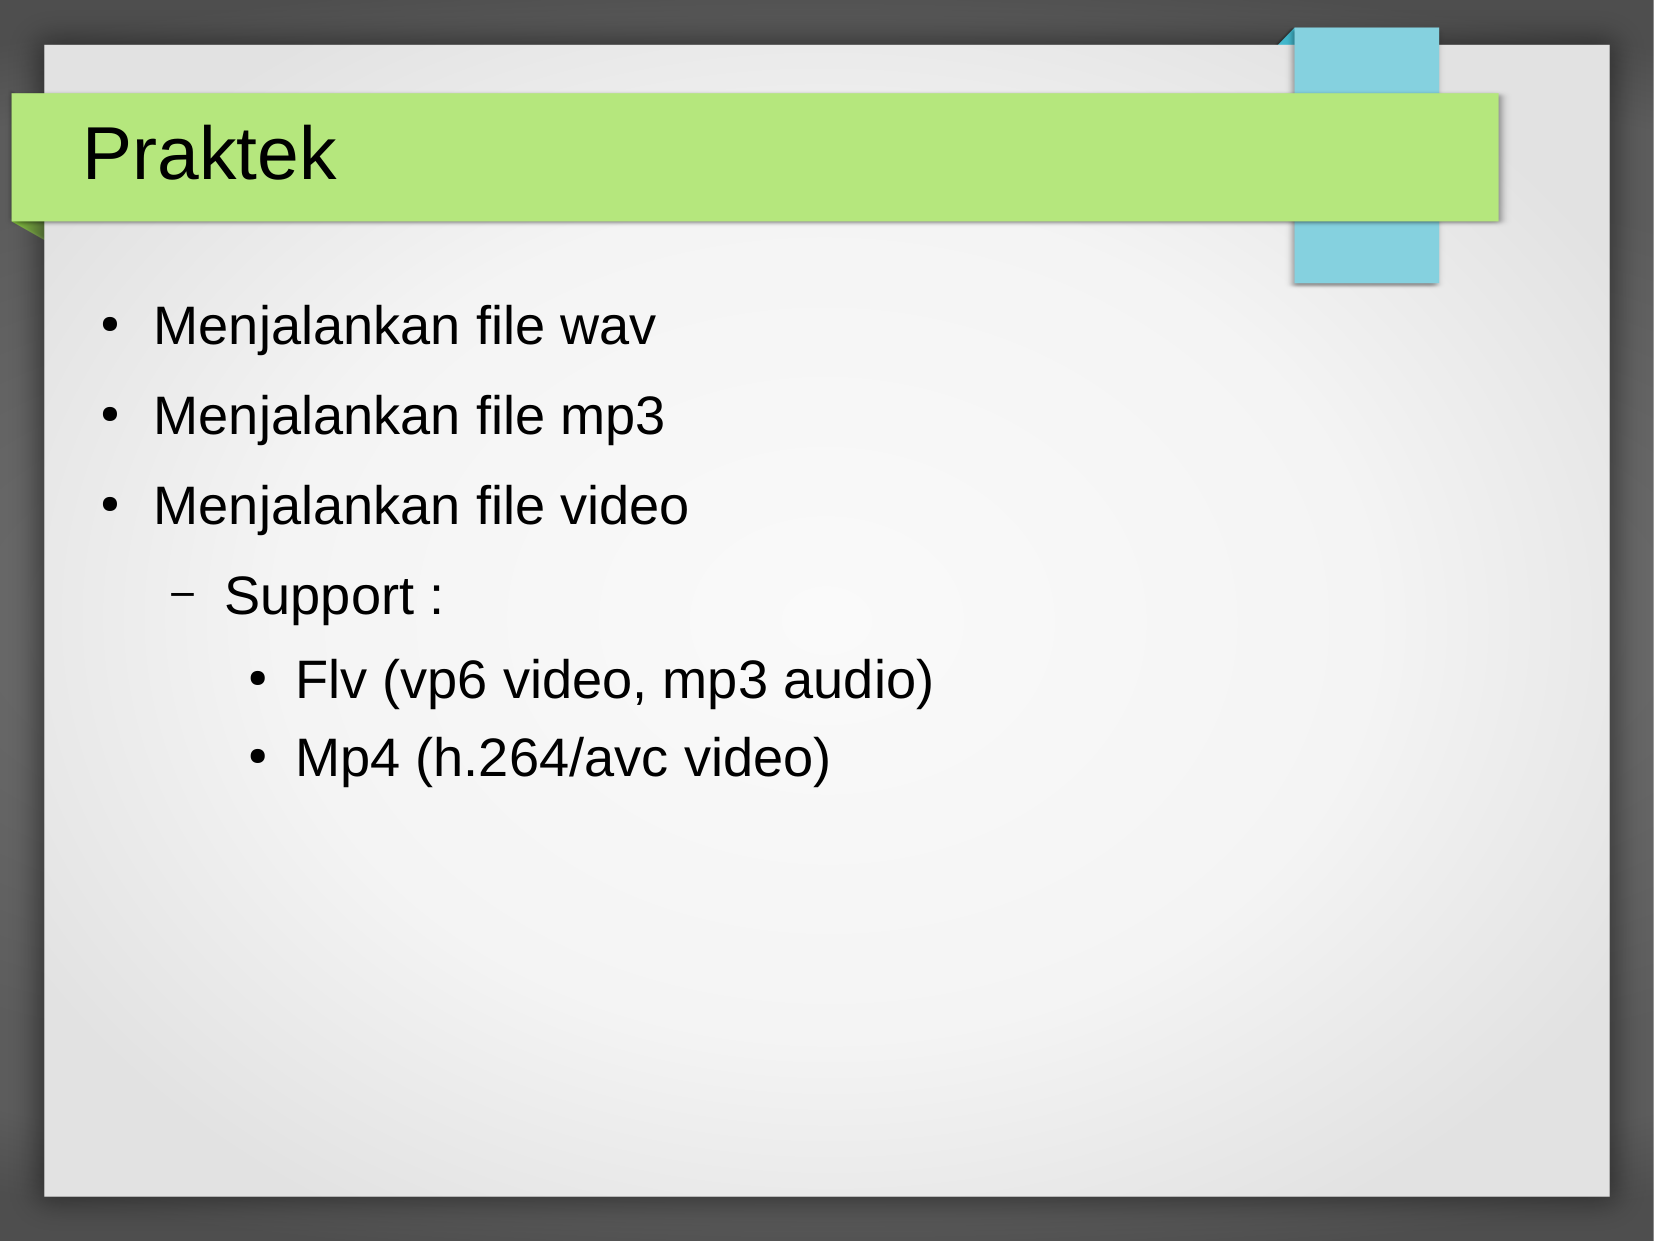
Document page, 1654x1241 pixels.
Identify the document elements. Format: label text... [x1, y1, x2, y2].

title Praktek [82, 94, 1264, 213]
list Menjalankan file wav Menjalankan file mp3 Menjalankan file video Support : Flv (vp6 video, mp3 audio) Mp4 (h.264/avc video) [82, 295, 1571, 1015]
picture [0, 0, 1654, 1241]
